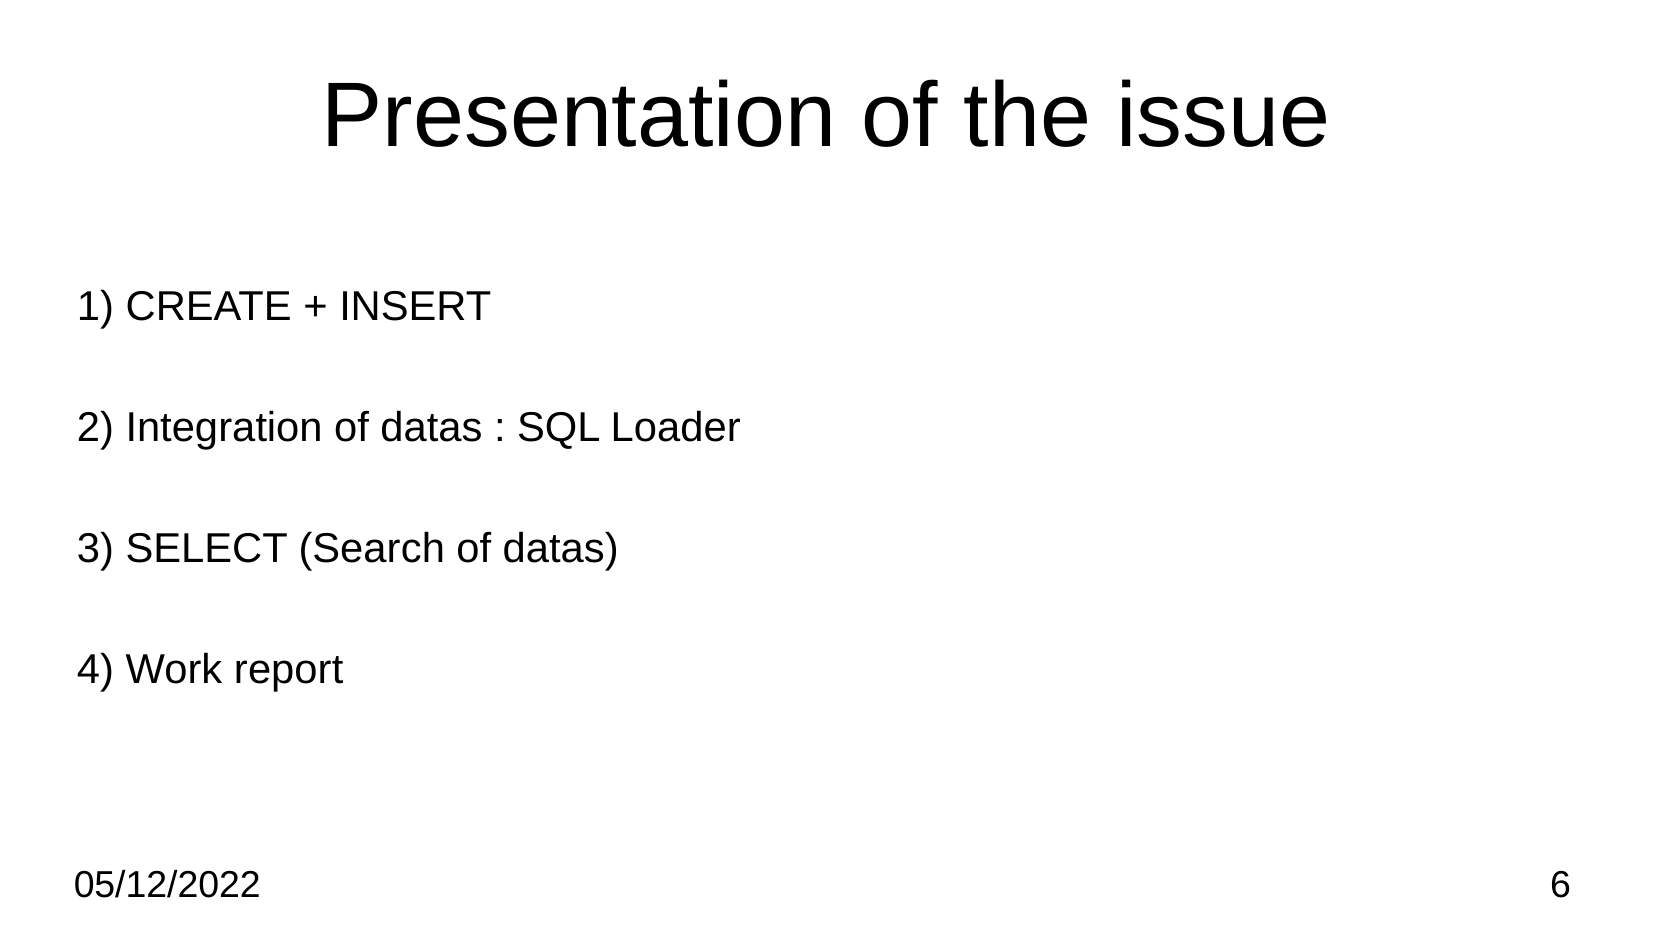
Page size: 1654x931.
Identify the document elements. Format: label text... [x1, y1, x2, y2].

title Presentation of the issue [82, 37, 1571, 193]
subtitle 1) CREATE + INSERT 2) Integration of datas : SQL Loader 3) SELECT (Search of datas) 4) Work report [76, 217, 1565, 758]
text_box 05/12/2022 [59, 856, 296, 916]
text_box 6 [1535, 856, 1625, 916]
